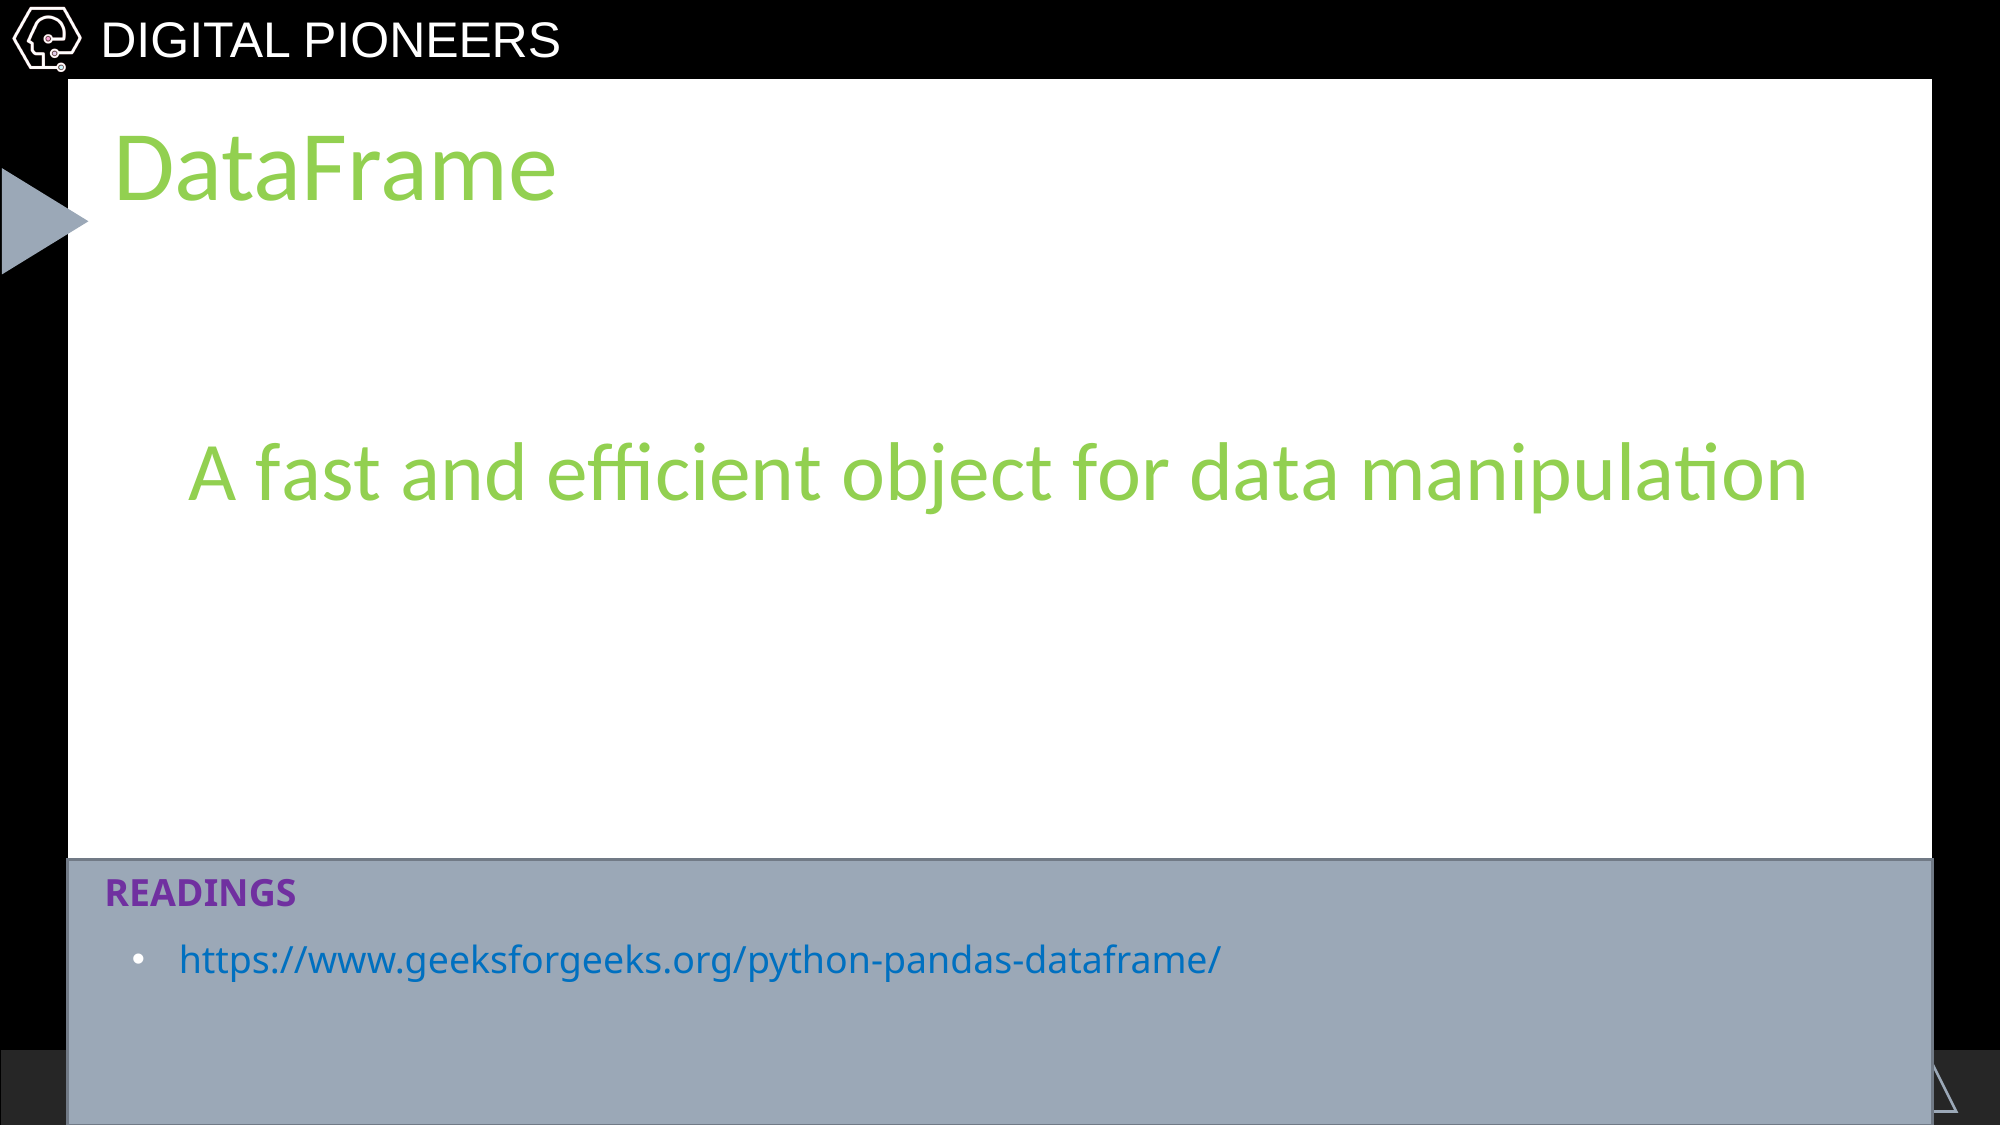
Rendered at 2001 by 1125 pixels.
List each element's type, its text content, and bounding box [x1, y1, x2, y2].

title DataFrame [98, 93, 1813, 243]
text_box DIGITAL PIONEERS [85, 0, 596, 76]
text_box READINGS [89, 861, 326, 922]
text_box A fast and efficient object for data manipulation [134, 409, 1866, 526]
picture [7, 5, 85, 73]
text_box https://www.geeksforgeeks.org/python-pandas-dataframe/ [116, 928, 1264, 989]
text_box [68, 860, 1933, 1125]
